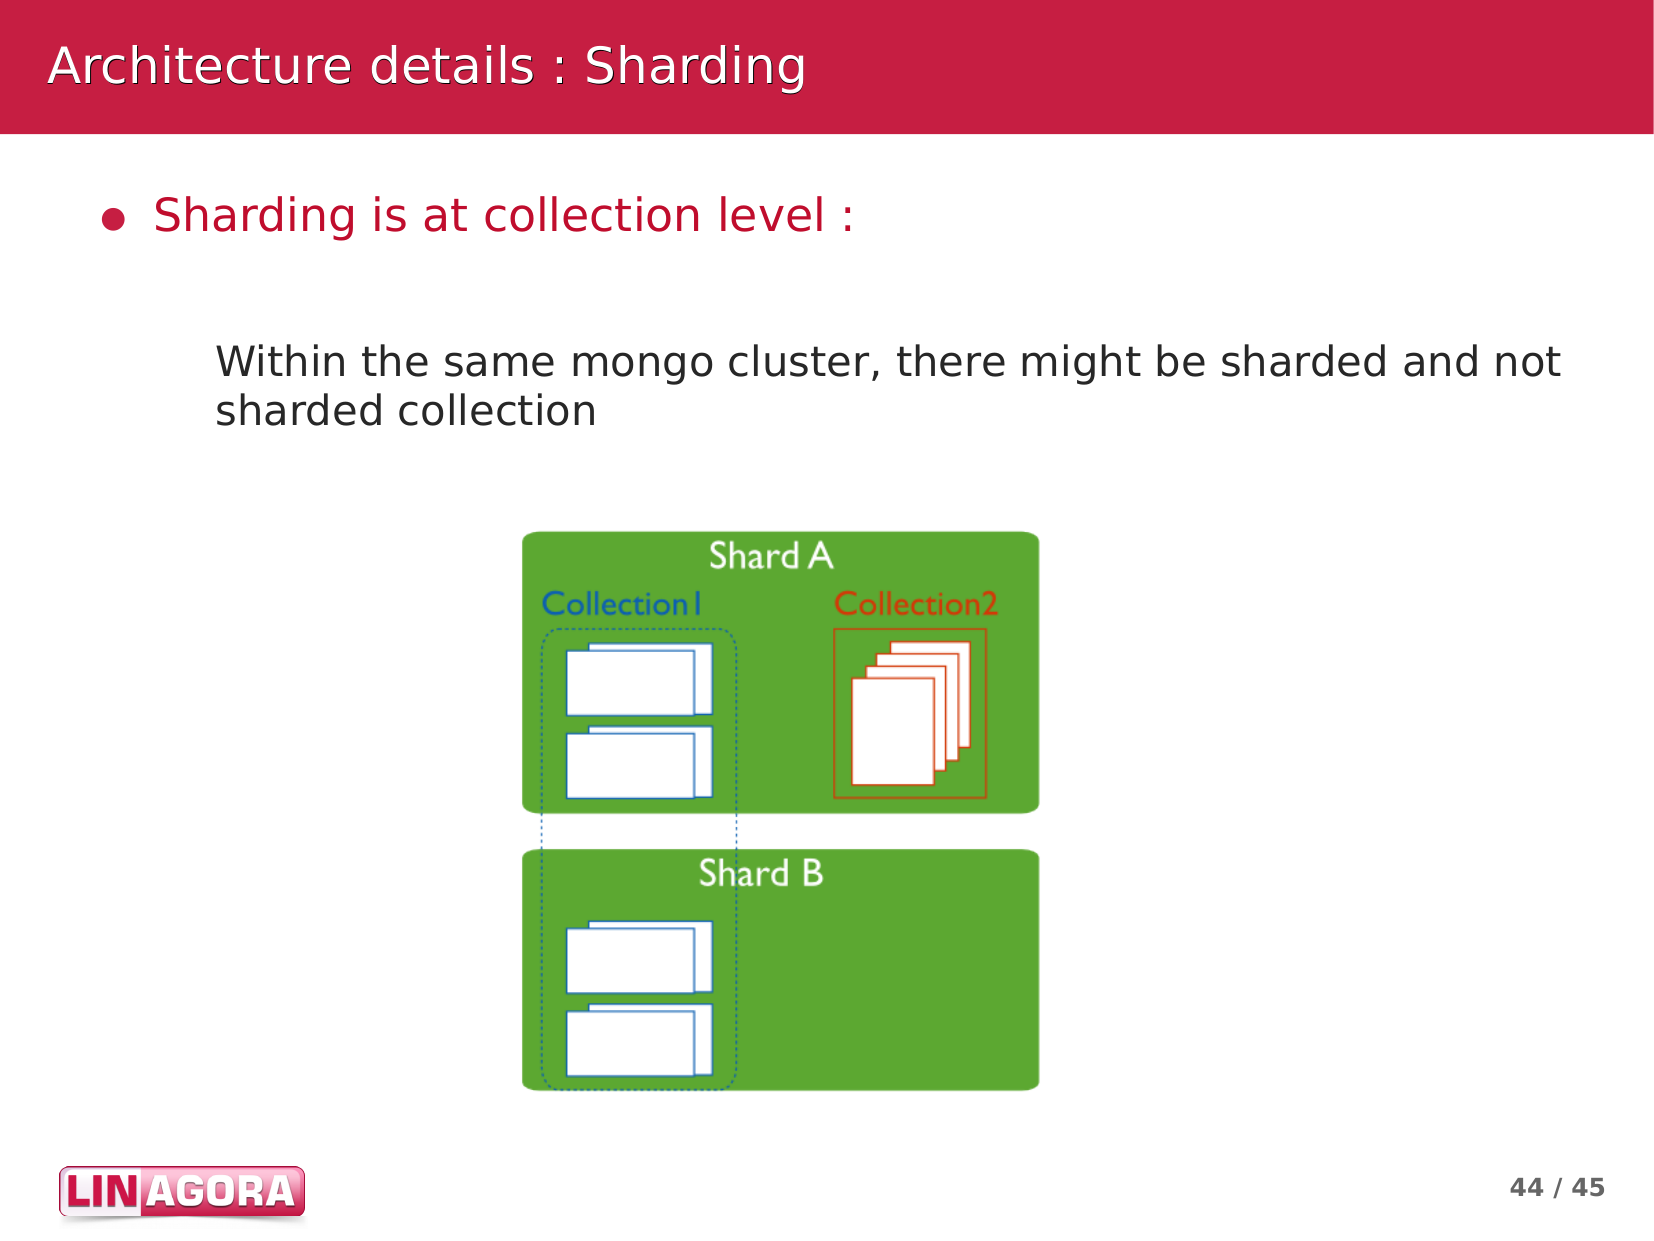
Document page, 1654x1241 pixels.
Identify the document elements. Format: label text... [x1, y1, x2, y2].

title Architecture details : Sharding [47, 7, 1624, 126]
picture [507, 510, 1058, 1111]
list Sharding is at collection level : Within the same mongo cluster, there might be sharded and not sharded collection [82, 188, 1571, 934]
picture [59, 1166, 308, 1229]
